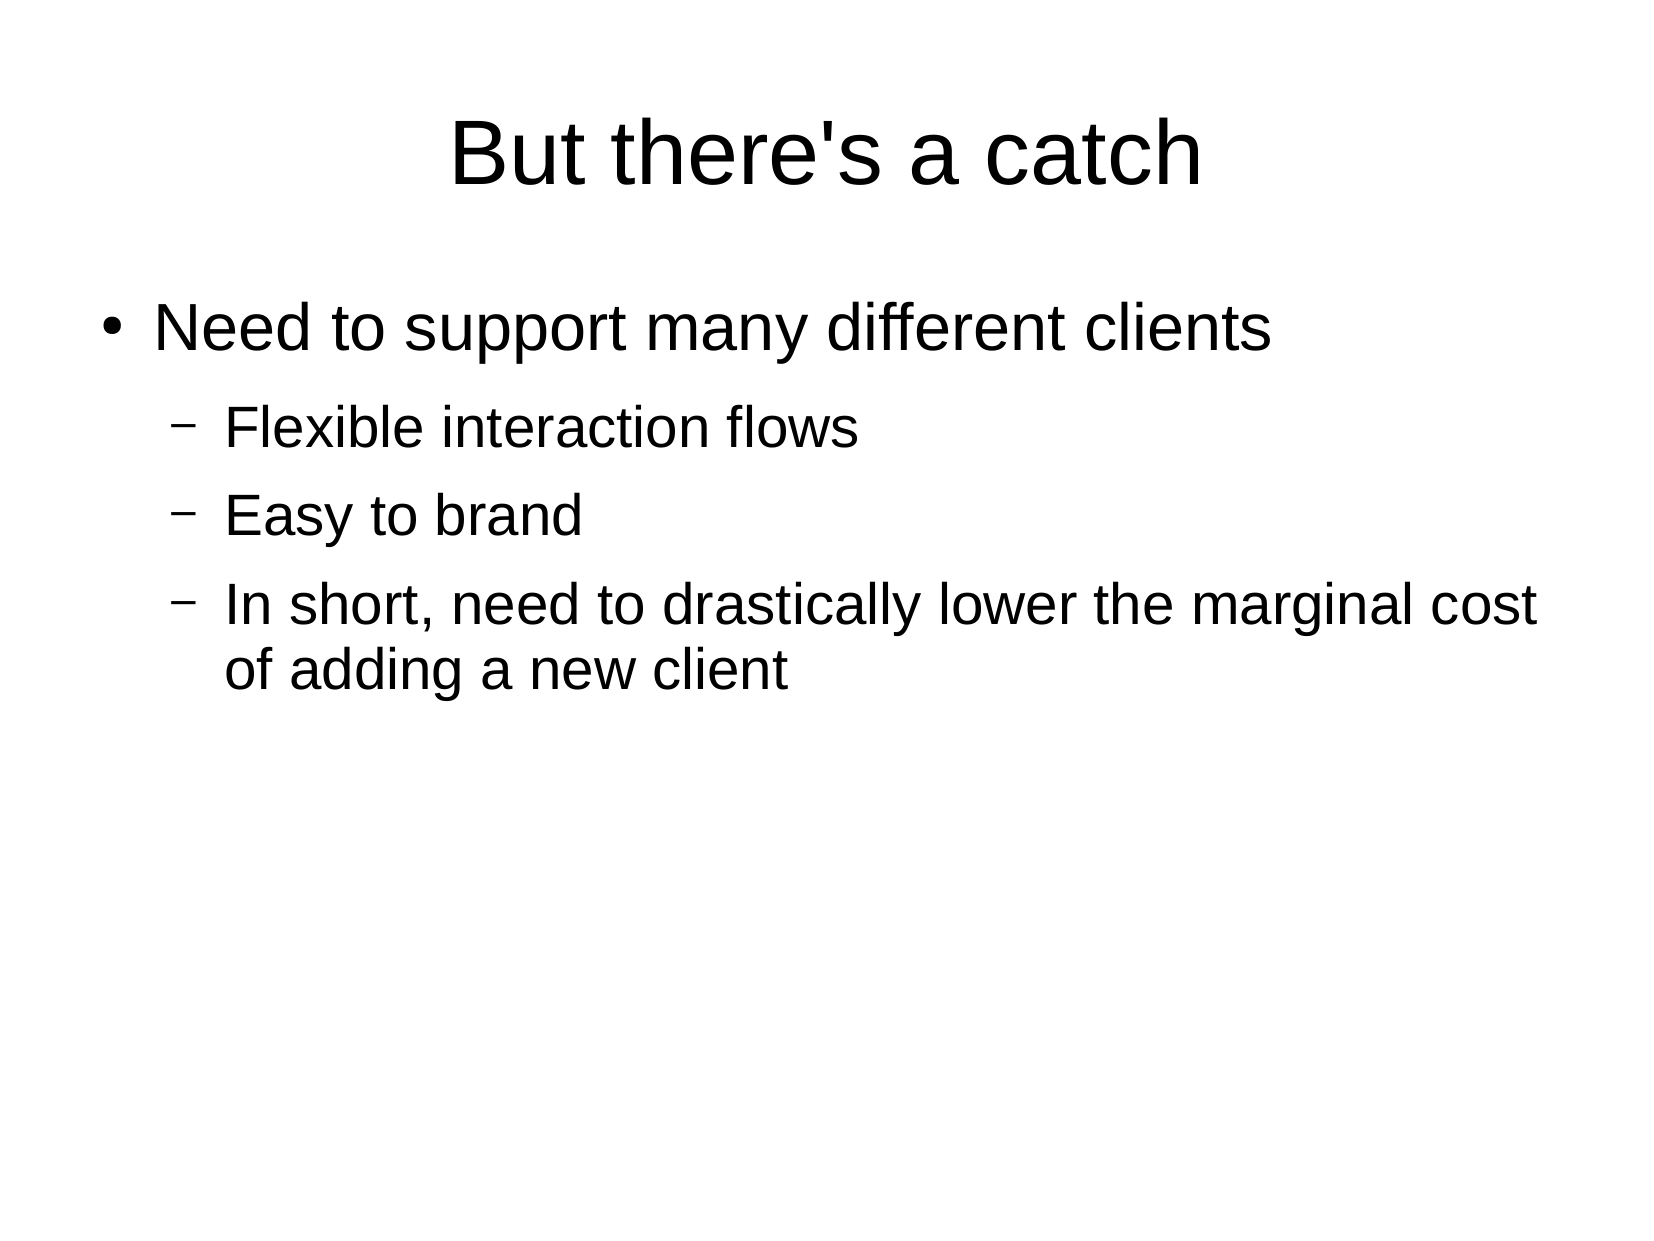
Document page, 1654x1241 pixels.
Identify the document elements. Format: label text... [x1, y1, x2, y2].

title But there's a catch [82, 49, 1571, 257]
list Need to support many different clients Flexible interaction flows Easy to brand In short, need to drastically lower the marginal cost of adding a new client [82, 290, 1571, 1010]
